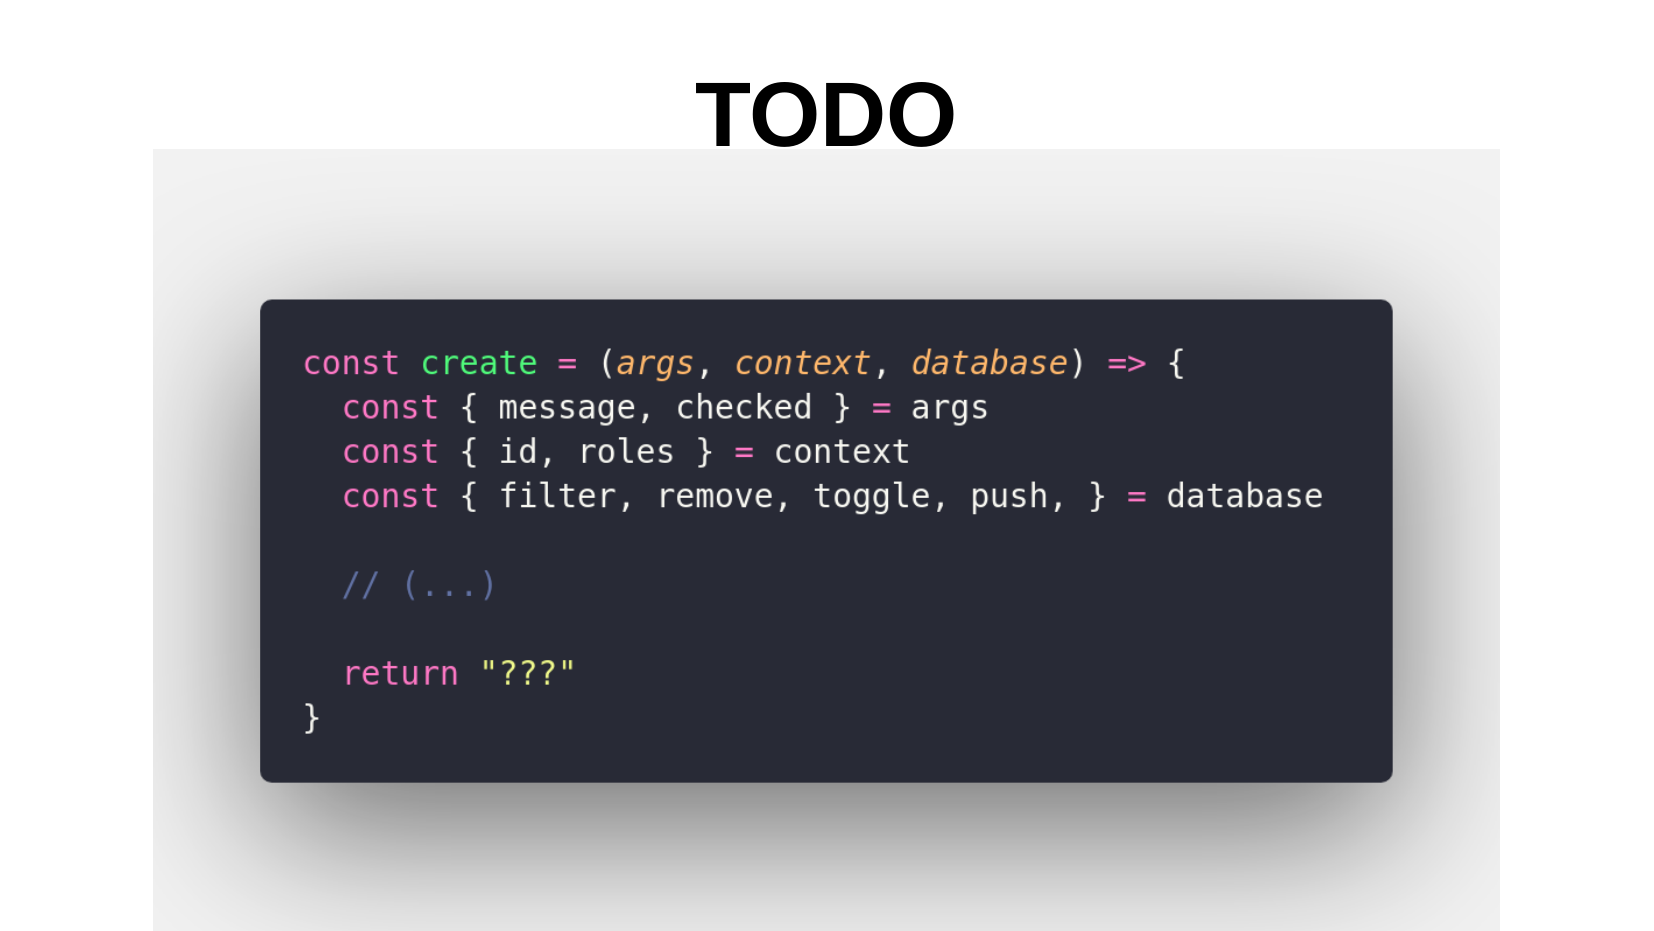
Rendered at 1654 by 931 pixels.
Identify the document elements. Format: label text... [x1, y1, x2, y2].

picture [153, 149, 1500, 931]
title TODO [82, 37, 1571, 193]
